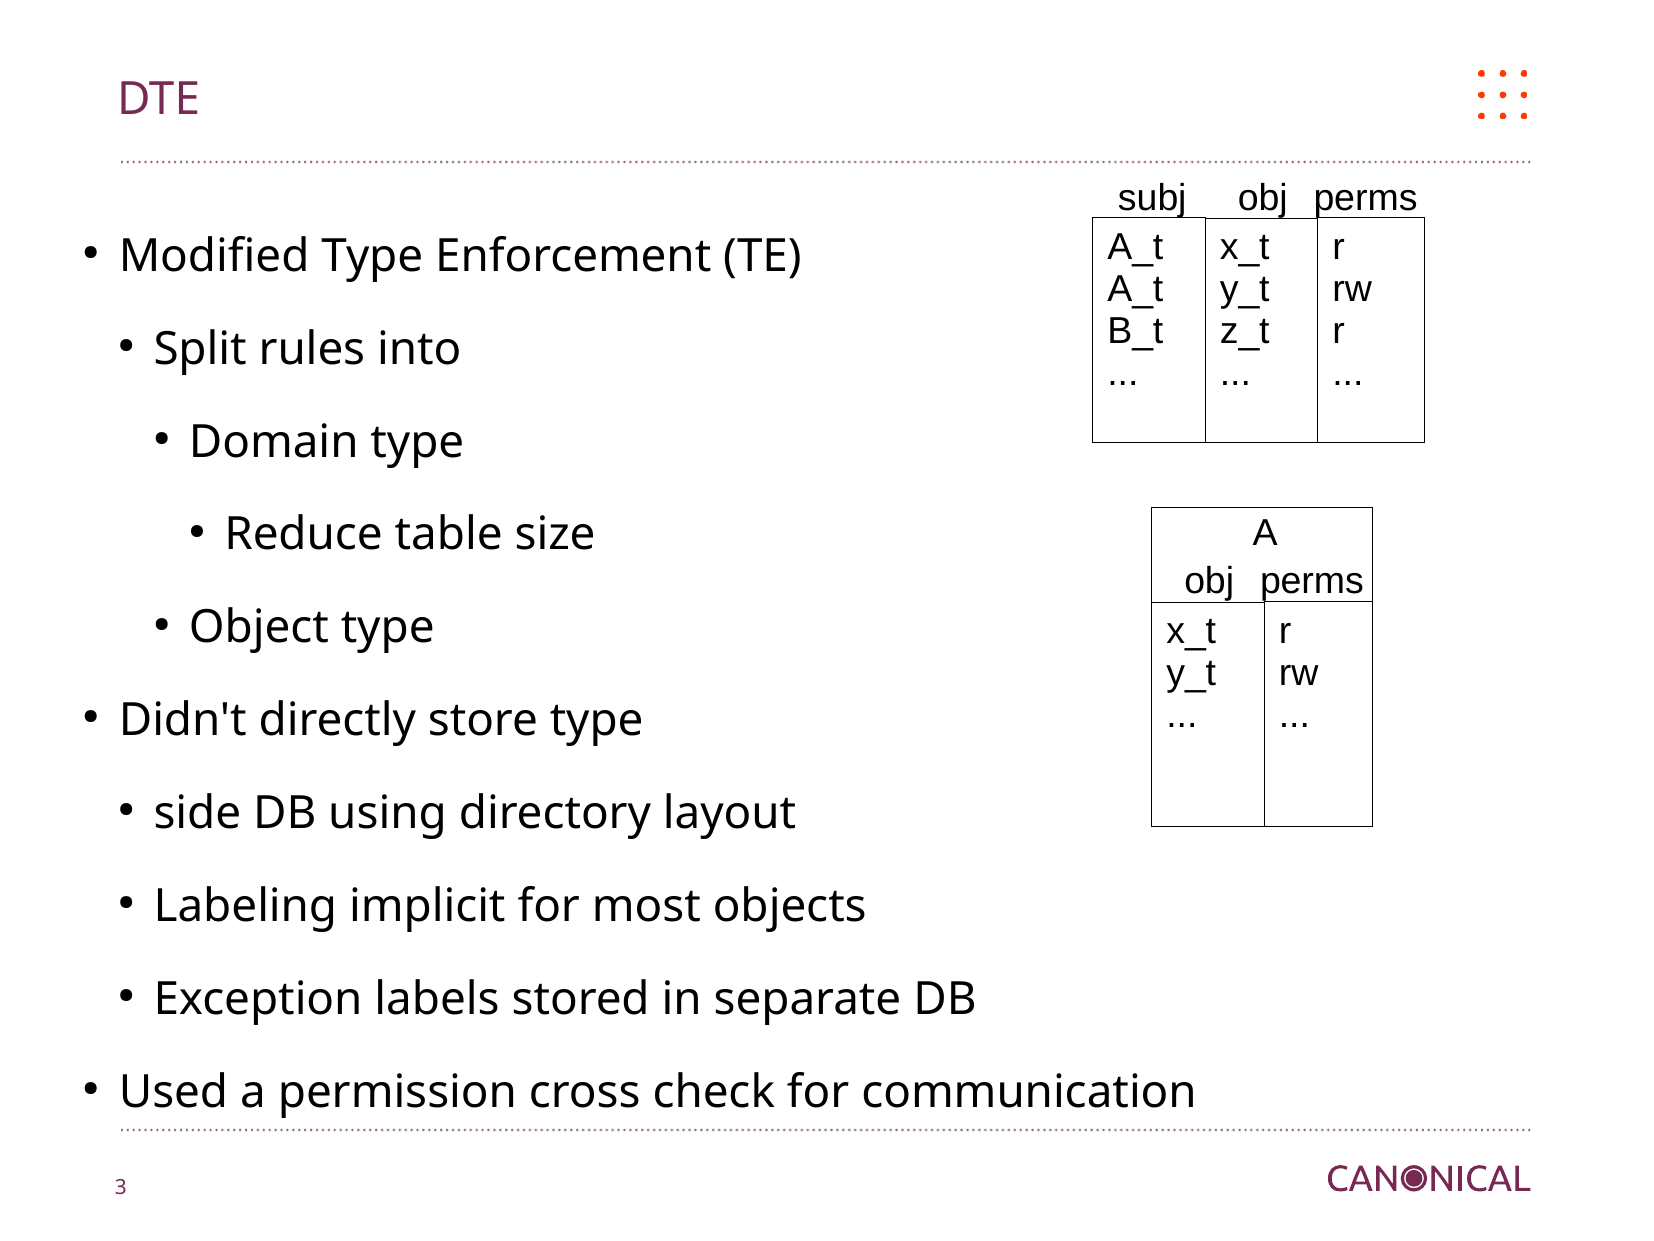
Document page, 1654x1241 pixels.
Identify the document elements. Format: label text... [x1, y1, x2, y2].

text_box x_t y_t ... [1152, 602, 1264, 826]
list Modified Type Enforcement (TE) Split rules into Domain type Reduce table size Object type Didn't directly store type side DB using directory layout Labeling implicit for most objects Exception labels stored in separate DB Used a permission cross check for communication [82, 206, 1571, 971]
text_box r rw ... [1264, 601, 1372, 826]
picture [1478, 70, 1527, 119]
text_box r rw r ... [1317, 217, 1425, 443]
text_box perms [1373, 552, 1379, 610]
picture [111, 1127, 1533, 1134]
picture [111, 159, 1533, 166]
text_box perms [1298, 168, 1433, 226]
text_box A [1237, 503, 1293, 507]
title DTE [117, 71, 1447, 123]
text_box x_t y_t z_t ... [1205, 218, 1317, 443]
text_box subj [1103, 168, 1202, 217]
text_box obj [1169, 552, 1245, 602]
text_box obj [1223, 168, 1298, 218]
text_box A [1237, 508, 1293, 561]
text_box A_t A_t B_t ... [1092, 217, 1206, 443]
text_box perms [1245, 552, 1372, 602]
